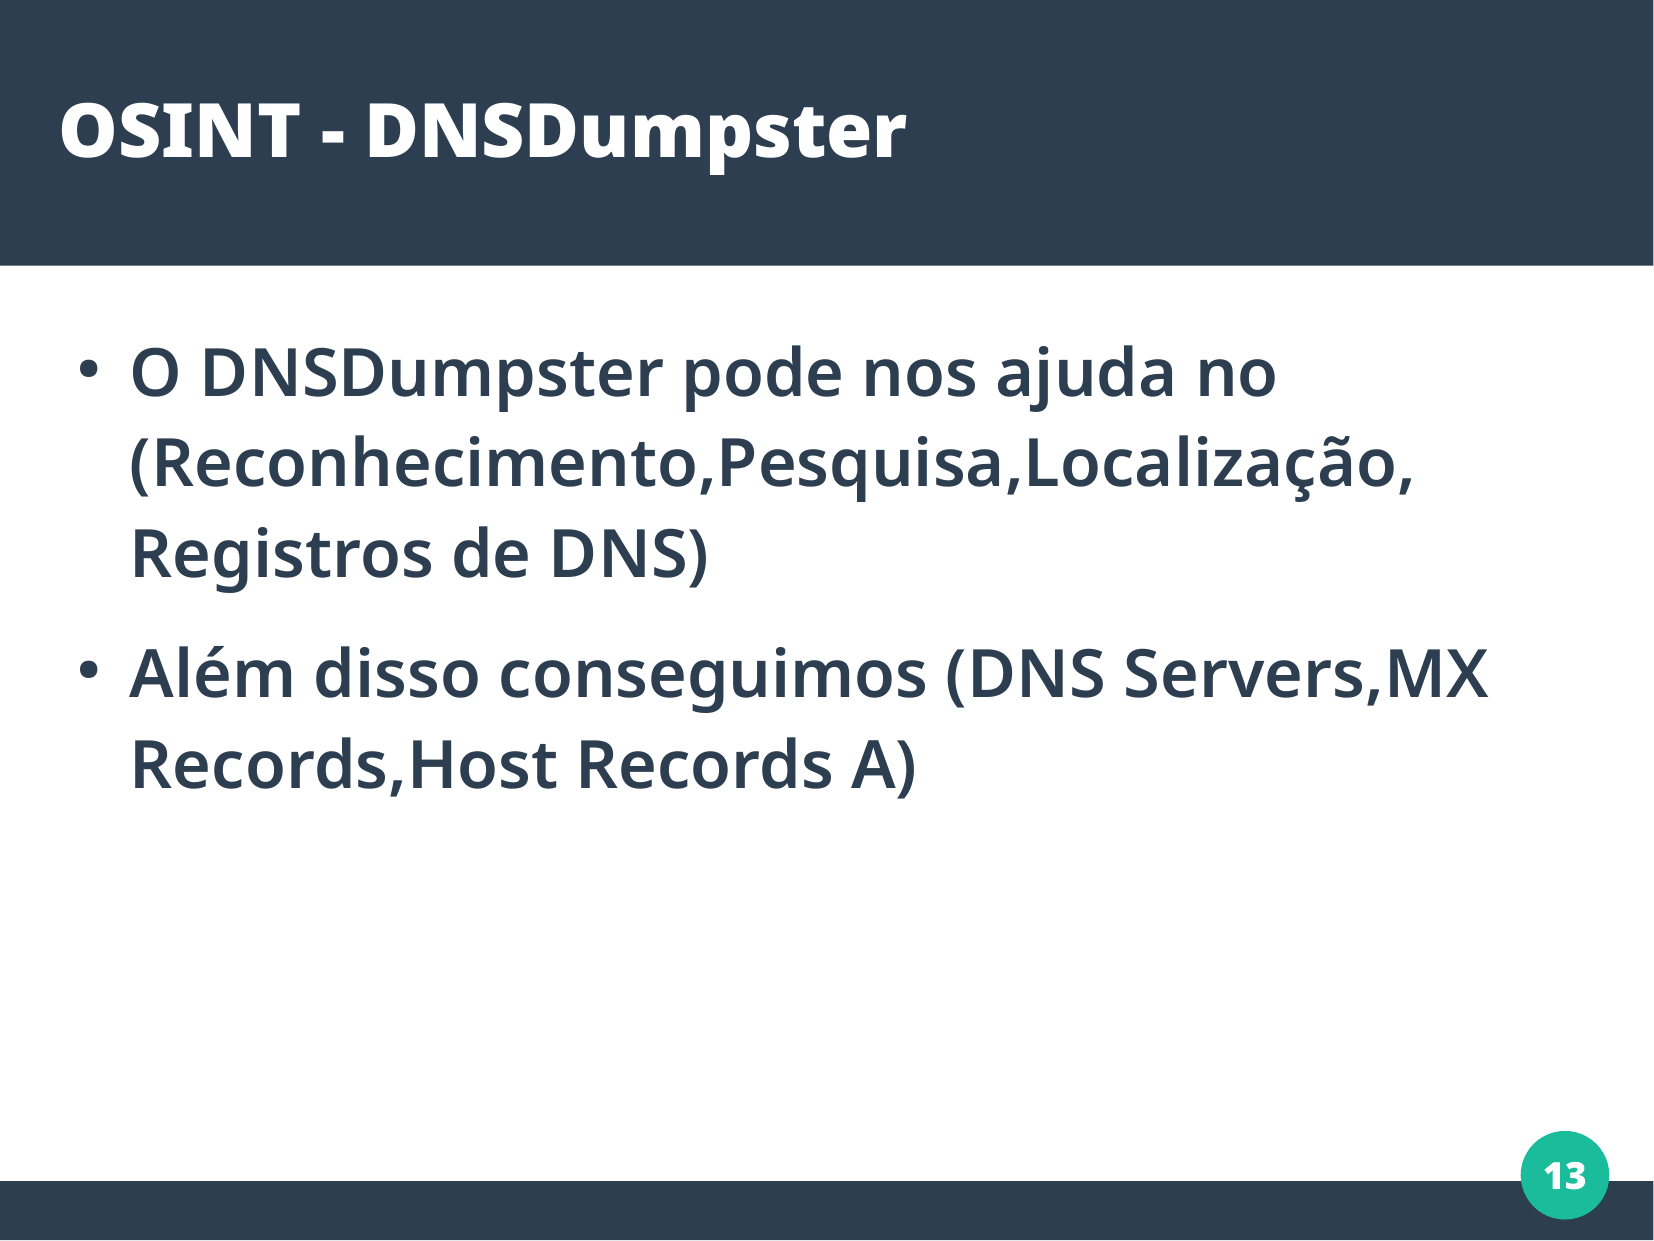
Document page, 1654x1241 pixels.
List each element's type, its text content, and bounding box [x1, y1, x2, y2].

title OSINT - DNSDumpster [59, 49, 1595, 207]
list O DNSDumpster pode nos ajuda no (Reconhecimento,Pesquisa,Localização, Registros de DNS) Além disso conseguimos (DNS Servers,MX Records,Host Records A) [59, 324, 1595, 1152]
